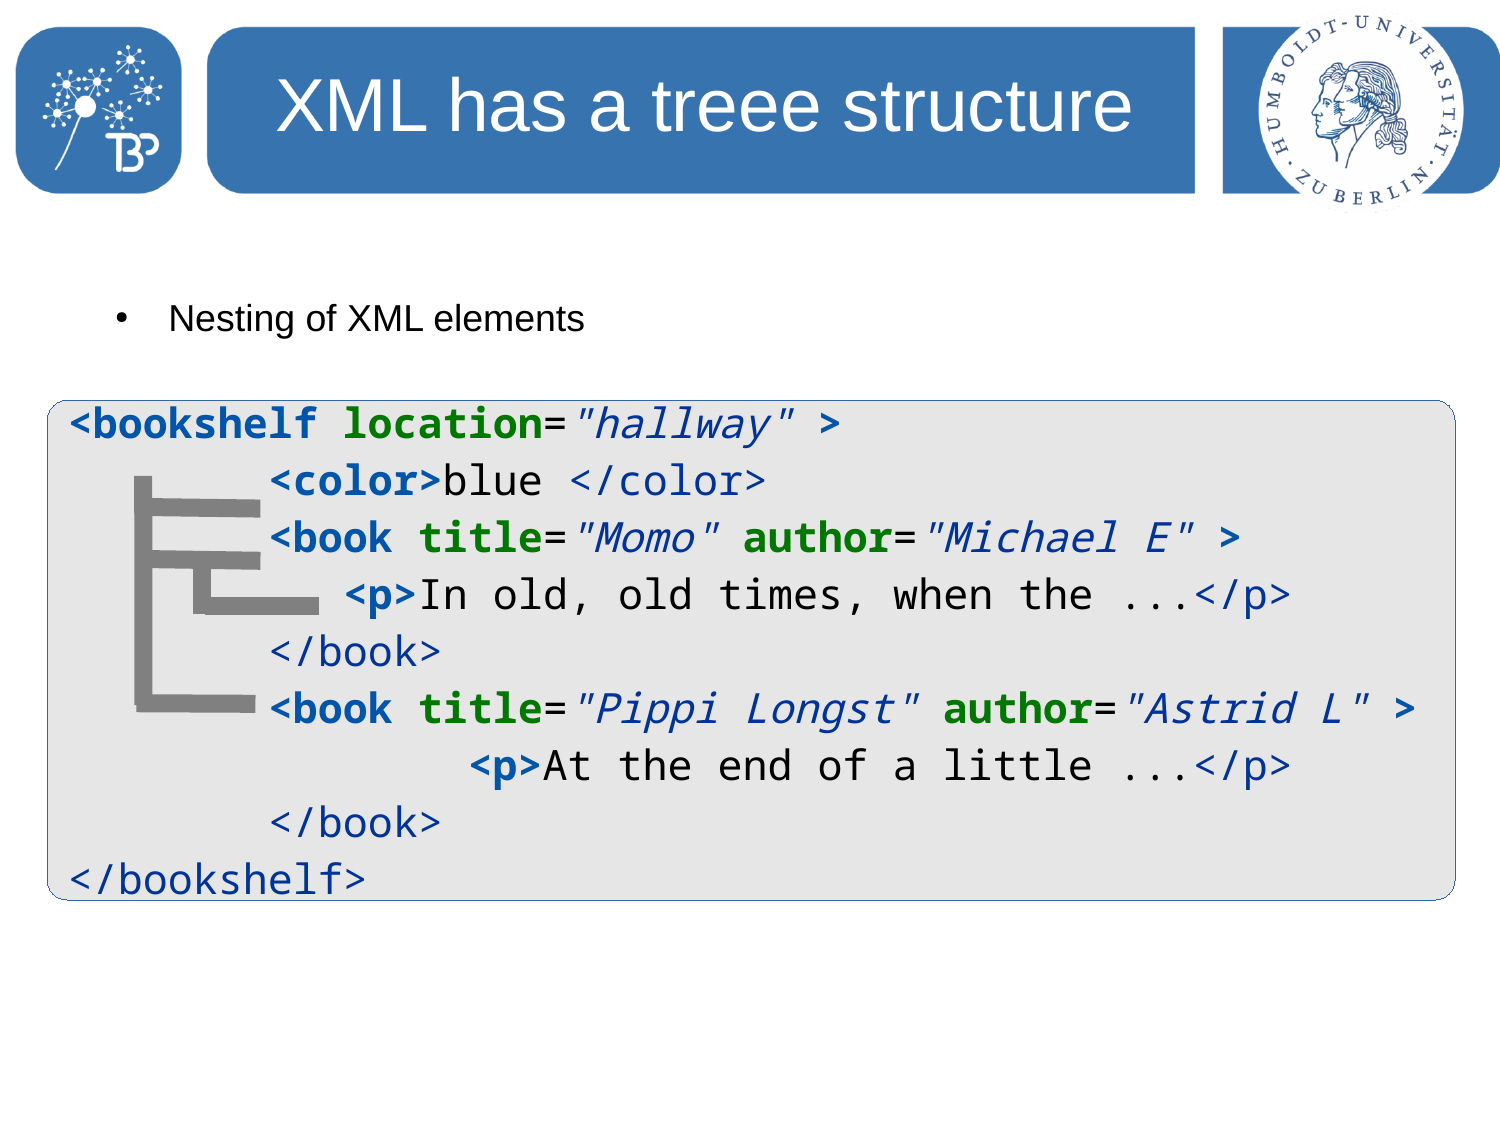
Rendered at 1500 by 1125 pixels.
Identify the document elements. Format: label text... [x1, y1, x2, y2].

picture [15, 7, 1500, 213]
text_box <bookshelf location="hallway" > <color>blue </color> <book title="Momo" author="Michael E" > <p>In old, old times, when the ...</p> </book> <book title="Pippi Longst" author="Astrid L" > <p>At the end of a little ...</p> </book> </bookshelf> [47, 400, 1456, 901]
title XML has a treee structure [240, 45, 1171, 165]
text_box Nesting of XML elements [82, 290, 1471, 1109]
